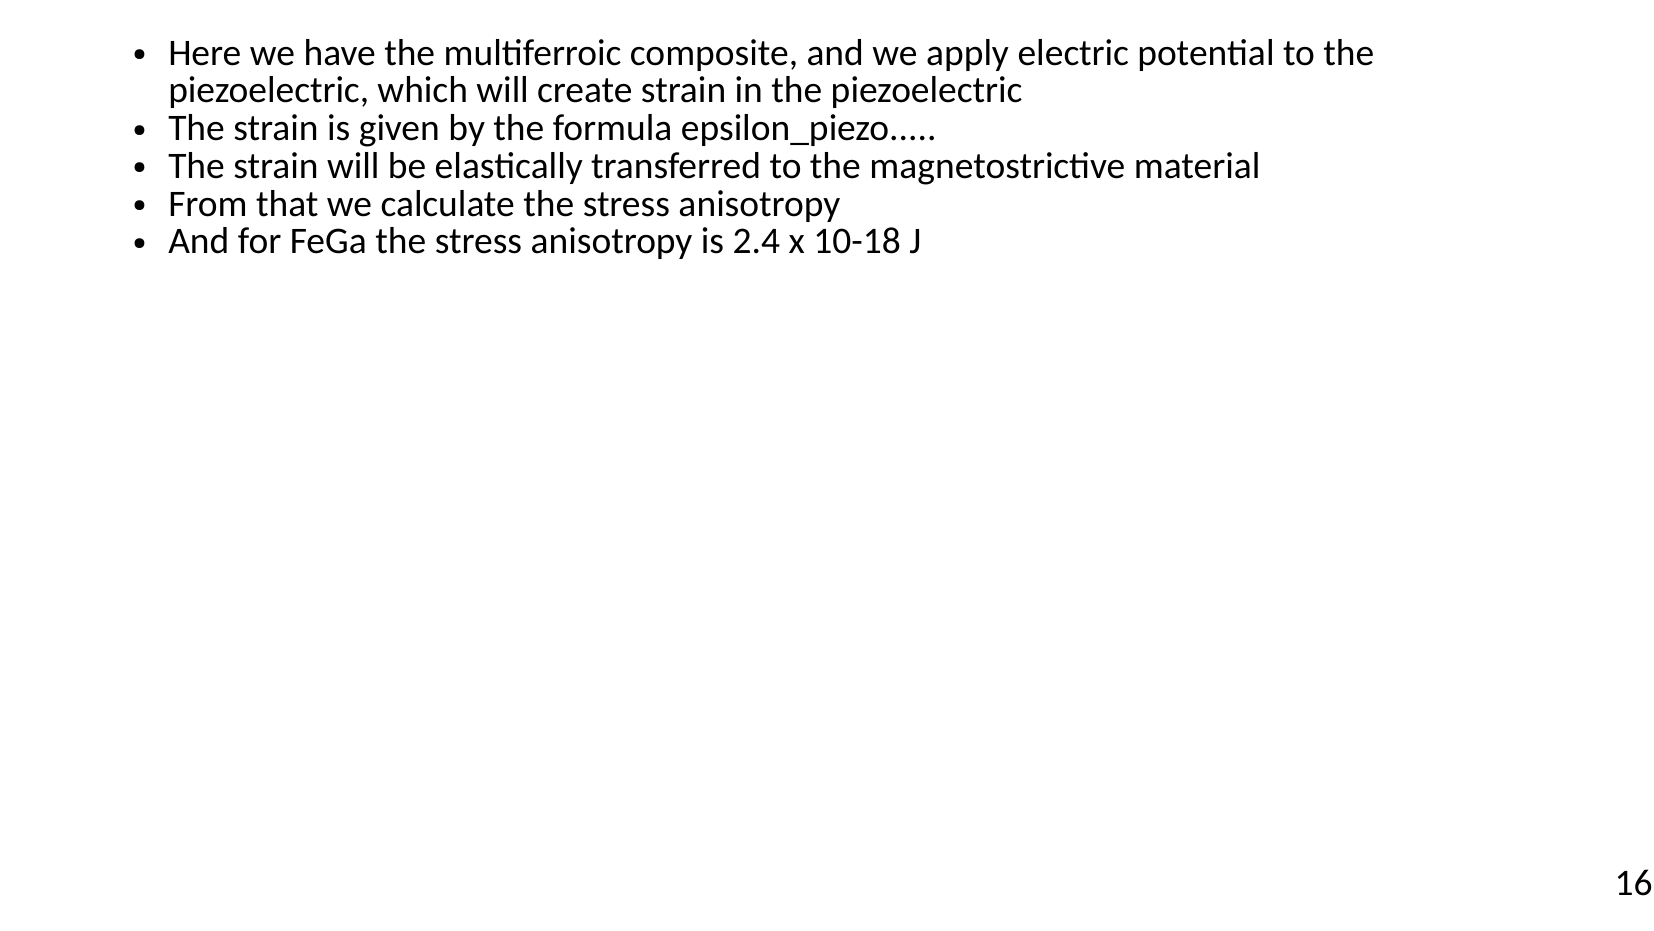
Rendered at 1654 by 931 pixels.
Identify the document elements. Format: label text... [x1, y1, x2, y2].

text_box <number> [1479, 860, 1654, 931]
text_box Here we have the multiferroic composite, and we apply electric potential to the piezoelectric, which will create strain in the piezoelectric The strain is given by the formula epsilon_piezo..... The strain will be elastically transferred to the magnetostrictive material From that we calculate the stress anisotropy And for FeGa the stress anisotropy is 2.4 x 10-18 J [118, 29, 1447, 271]
